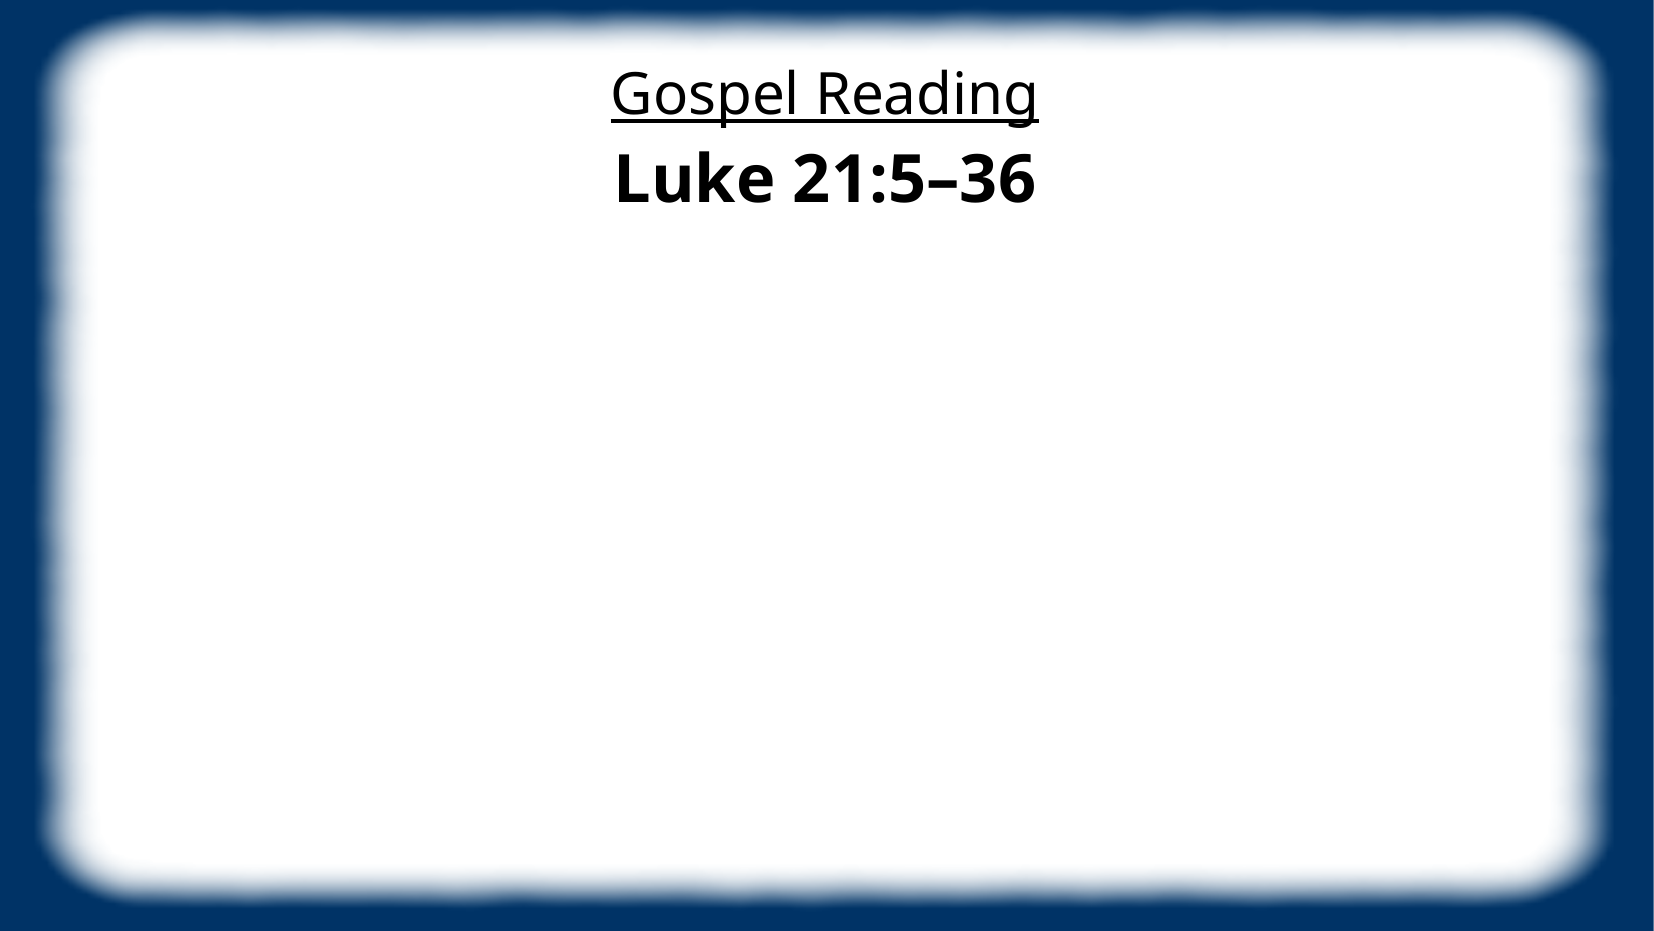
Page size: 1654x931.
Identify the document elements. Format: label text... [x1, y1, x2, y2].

text_box Gospel Reading Luke 21:5–36 [90, 45, 1561, 226]
picture [0, 0, 1654, 931]
